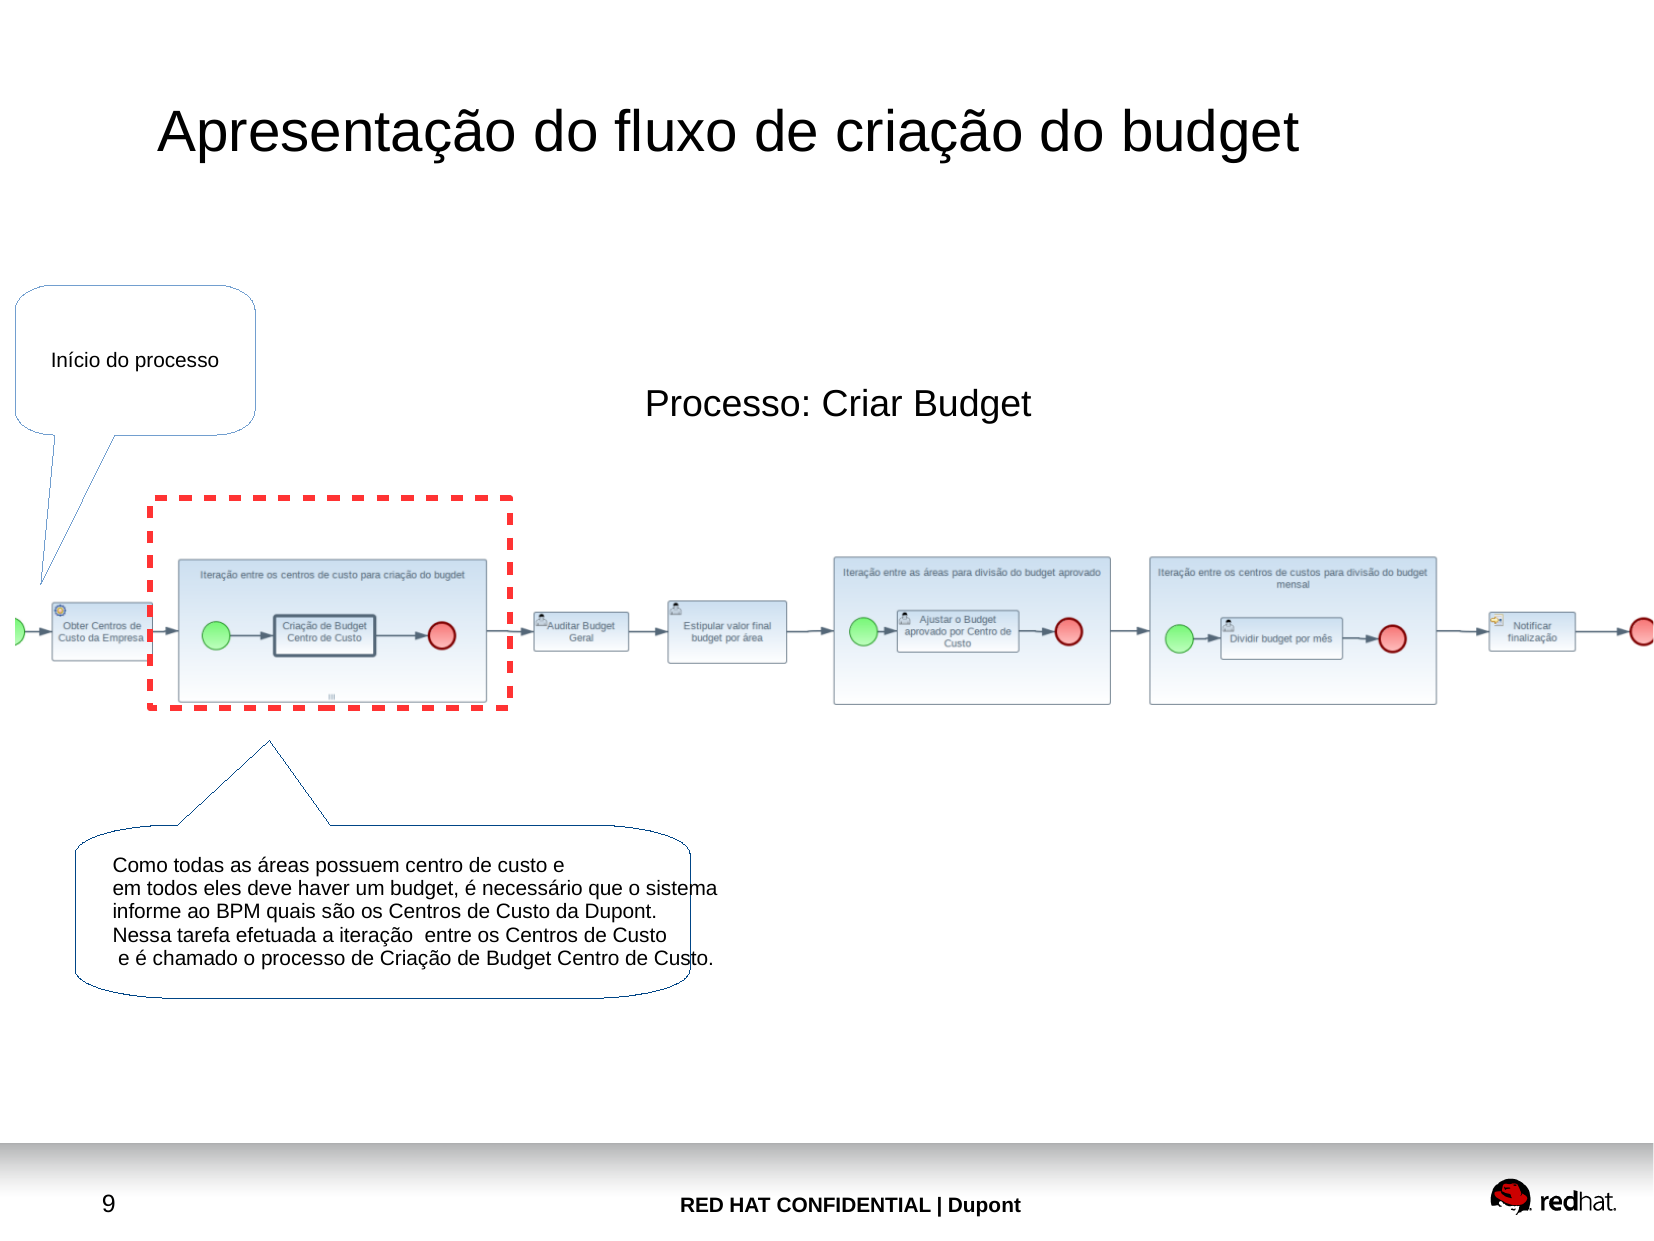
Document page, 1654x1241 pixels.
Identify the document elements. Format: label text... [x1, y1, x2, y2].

text_box Processo: Criar Budget [630, 375, 1058, 432]
text_box Início do processo [15, 285, 256, 585]
picture [0, 1143, 1654, 1241]
picture [15, 539, 1654, 709]
text_box Como todas as áreas possuem centro de custo e em todos eles deve haver um budget, é necessário que o sistema informe ao BPM quais são os Centros de Custo da Dupont. Nessa tarefa efetuada a iteração entre os Centros de Custo e é chamado o processo de Criação de Budget Centro de Custo. [75, 740, 691, 999]
text_box Apresentação do fluxo de criação do budget [82, 37, 1571, 226]
